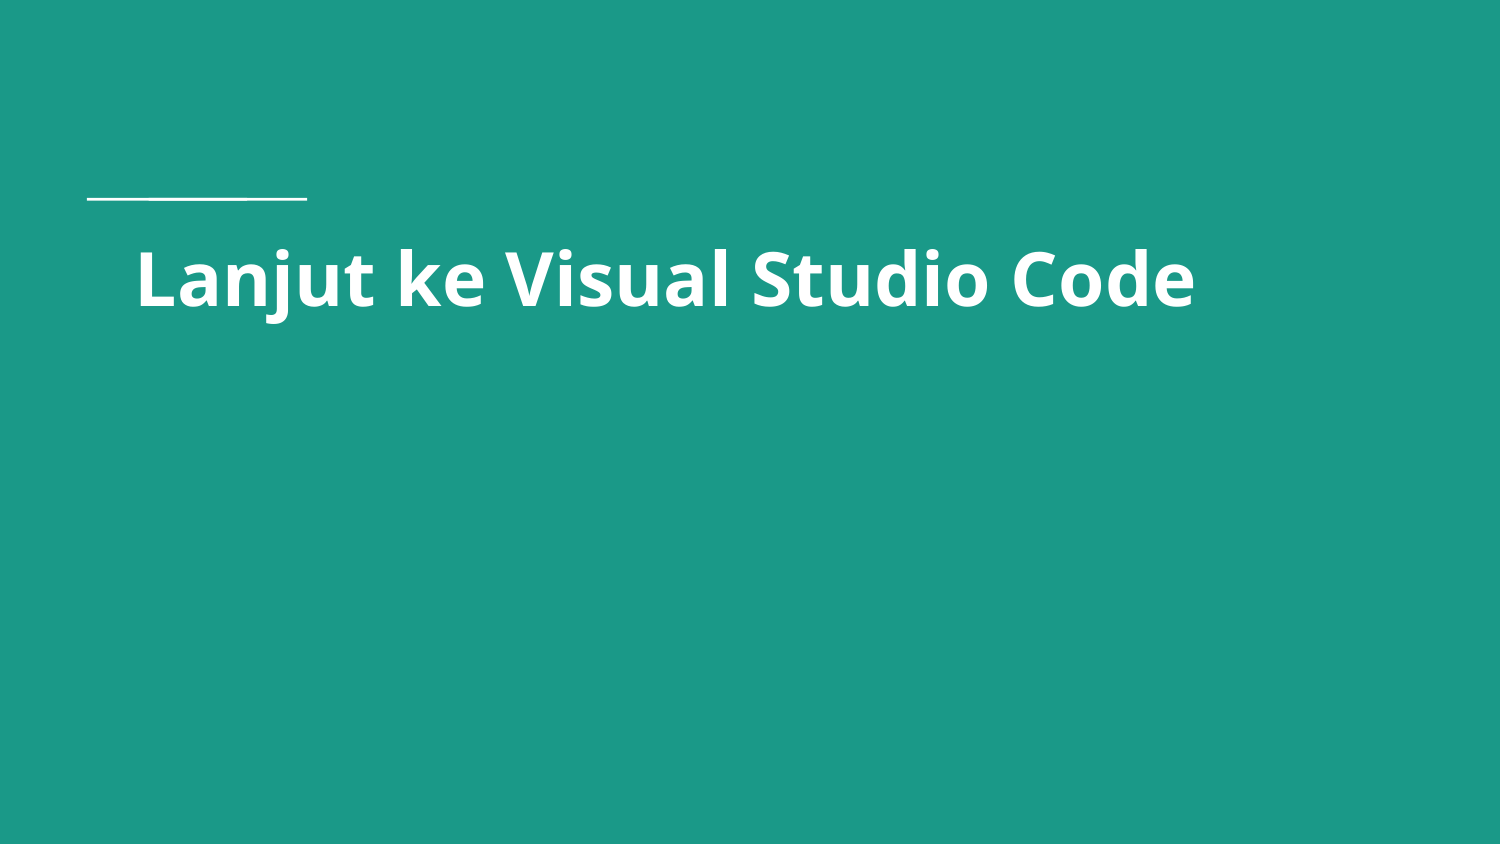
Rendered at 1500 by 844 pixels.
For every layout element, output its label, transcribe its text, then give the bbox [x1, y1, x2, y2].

title Lanjut ke Visual Studio Code [119, 216, 1381, 466]
